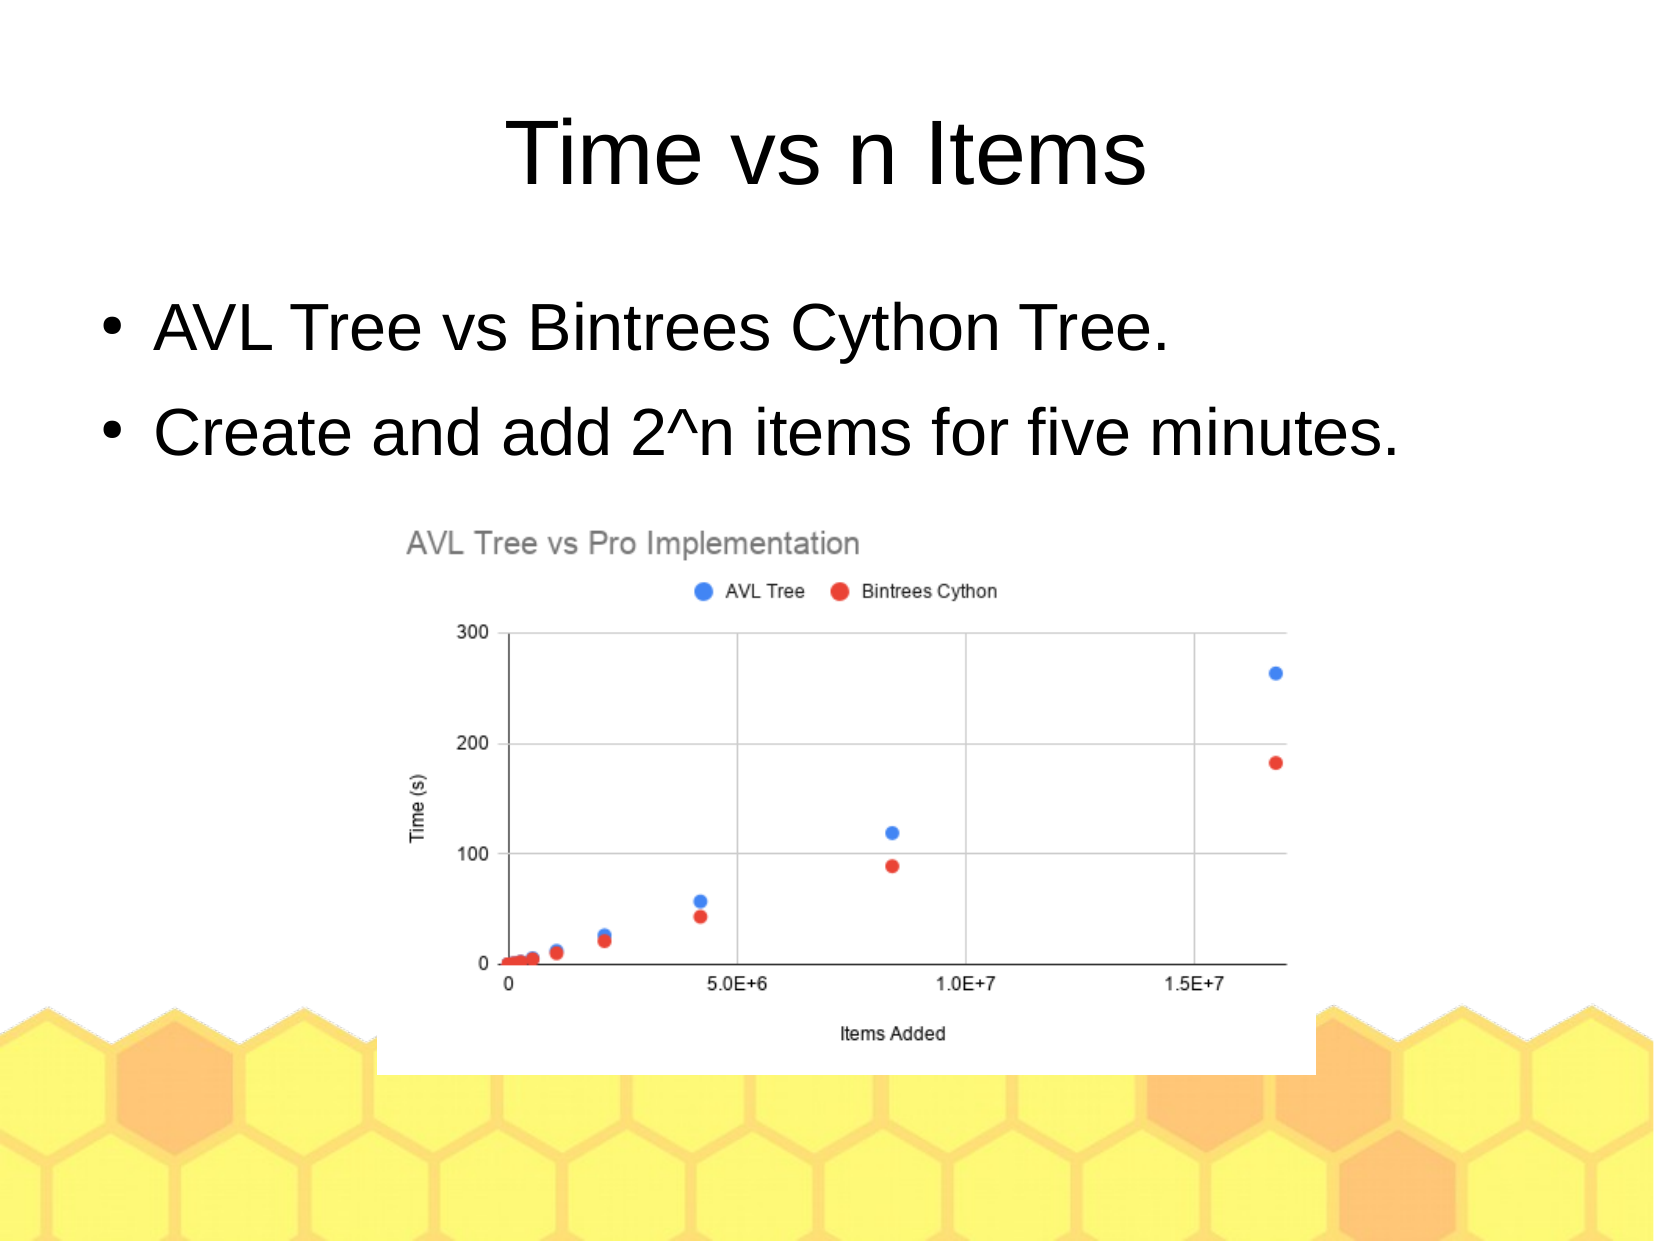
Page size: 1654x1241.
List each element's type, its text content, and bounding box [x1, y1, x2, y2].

picture [0, 495, 1654, 1241]
title Time vs n Items [82, 49, 1571, 257]
list AVL Tree vs Bintrees Cython Tree. Create and add 2^n items for five minutes. [82, 290, 1571, 1010]
